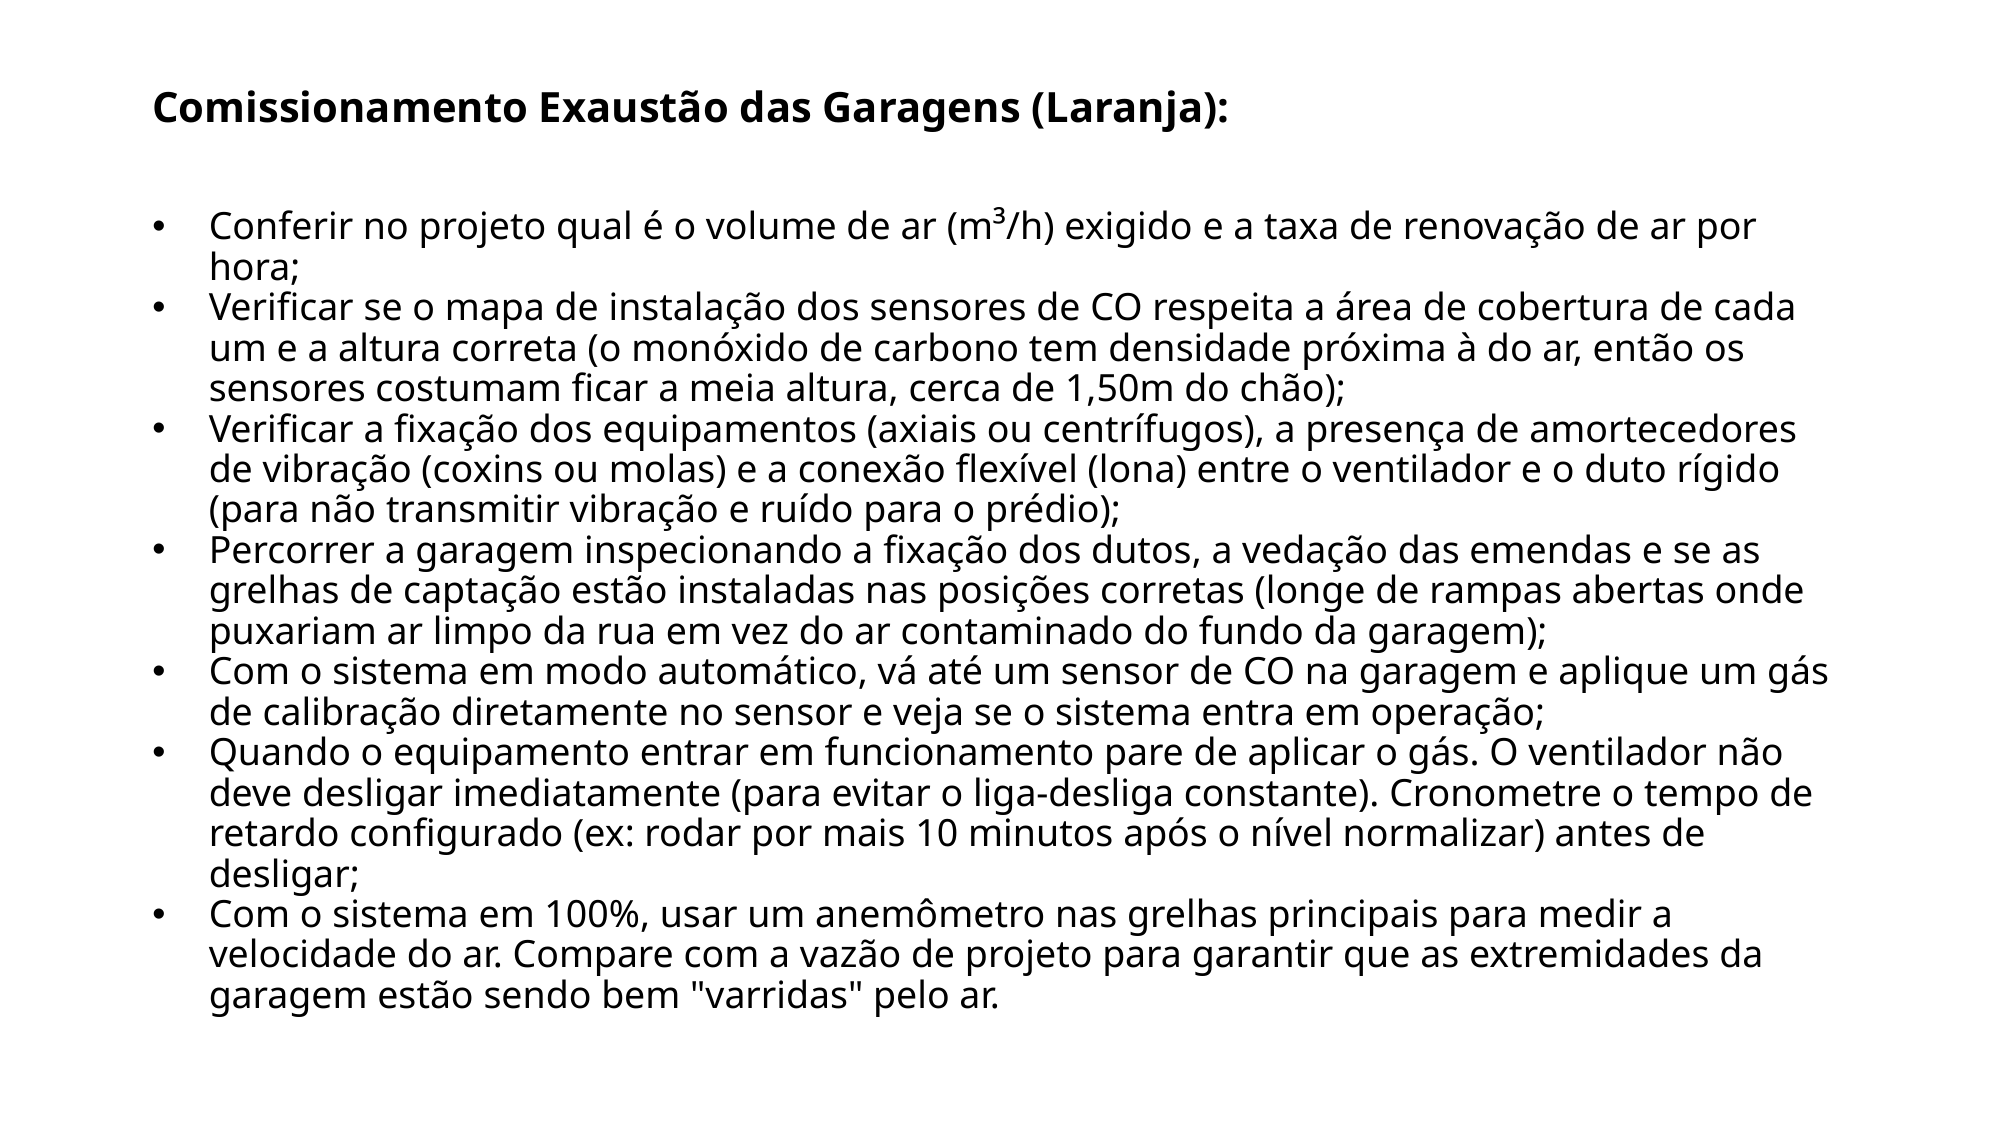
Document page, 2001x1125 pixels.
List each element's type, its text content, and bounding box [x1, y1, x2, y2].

title Comissionamento Exaustão das Garagens (Laranja): [137, 60, 1863, 158]
text_box Conferir no projeto qual é o volume de ar (m³/h) exigido e a taxa de renovação de ar por hora; Verificar se o mapa de instalação dos sensores de CO respeita a área de cobertura de cada um e a altura correta (o monóxido de carbono tem densidade próxima à do ar, então os sensores costumam ficar a meia altura, cerca de 1,50m do chão); Verificar a fixação dos equipamentos (axiais ou centrífugos), a presença de amortecedores de vibração (coxins ou molas) e a conexão flexível (lona) entre o ventilador e o duto rígido (para não transmitir vibração e ruído para o prédio); Percorrer a garagem inspecionando a fixação dos dutos, a vedação das emendas e se as grelhas de captação estão instaladas nas posições corretas (longe de rampas abertas onde puxariam ar limpo da rua em vez do ar contaminado do fundo da garagem); Com o sistema em modo automático, vá até um sensor de CO na garagem e aplique um gás de calibração diretamente no sensor e veja se o sistema entra em operação; Quando o equipamento entrar em funcionamento pare de aplicar o gás. O ventilador não deve desligar imediatamente (para evitar o liga-desliga constante). Cronometre o tempo de retardo configurado (ex: rodar por mais 10 minutos após o nível normalizar) antes de desligar; Com o sistema em 100%, usar um anemômetro nas grelhas principais para medir a velocidade do ar. Compare com a vazão de projeto para garantir que as extremidades da garagem estão sendo bem "varridas" pelo ar. [137, 158, 1863, 1065]
